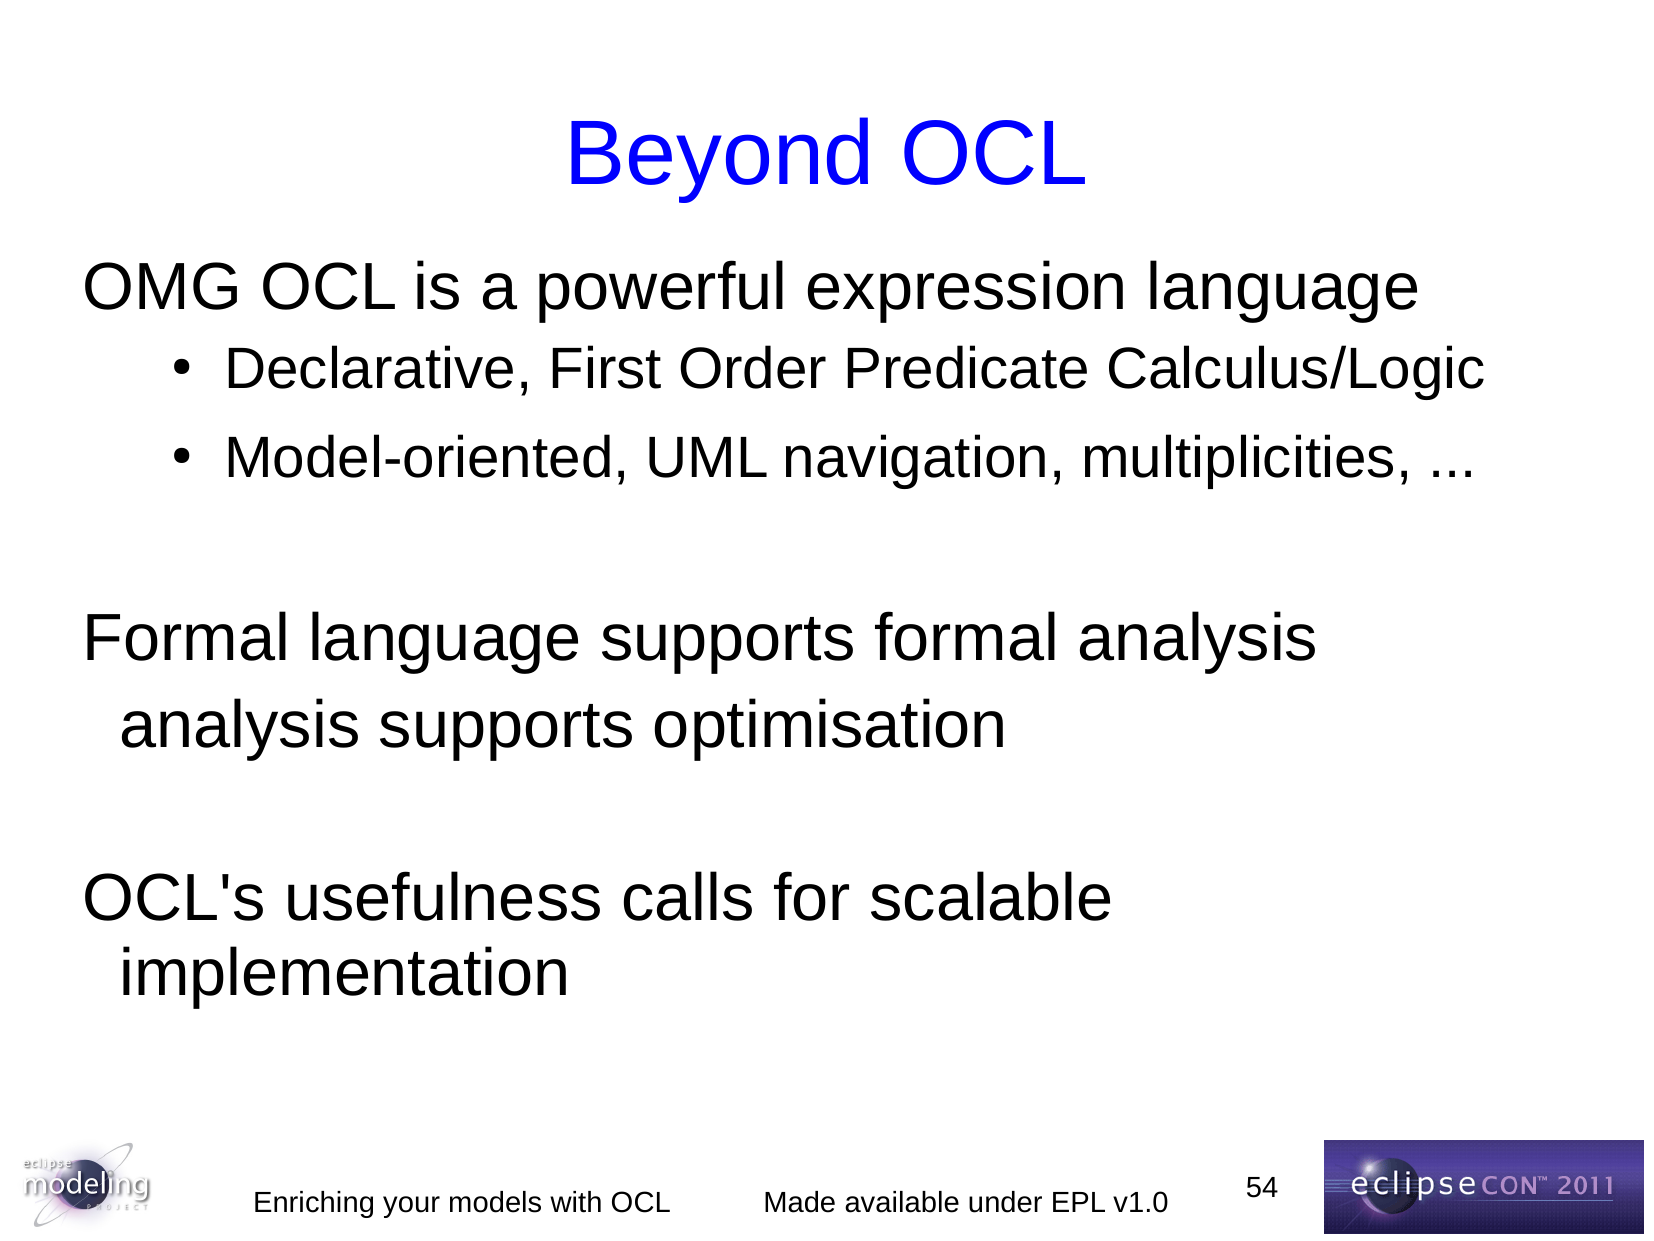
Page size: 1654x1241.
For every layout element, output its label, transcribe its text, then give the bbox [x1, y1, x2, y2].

list OMG OCL is a powerful expression language Declarative, First Order Predicate Calculus/Logic Model-oriented, UML navigation, multiplicities, ... Formal language supports formal analysis analysis supports optimisation OCL's usefulness calls for scalable implementation [82, 249, 1571, 1096]
picture [9, 1136, 156, 1235]
picture [1324, 1140, 1644, 1234]
title Beyond OCL [82, 49, 1571, 249]
